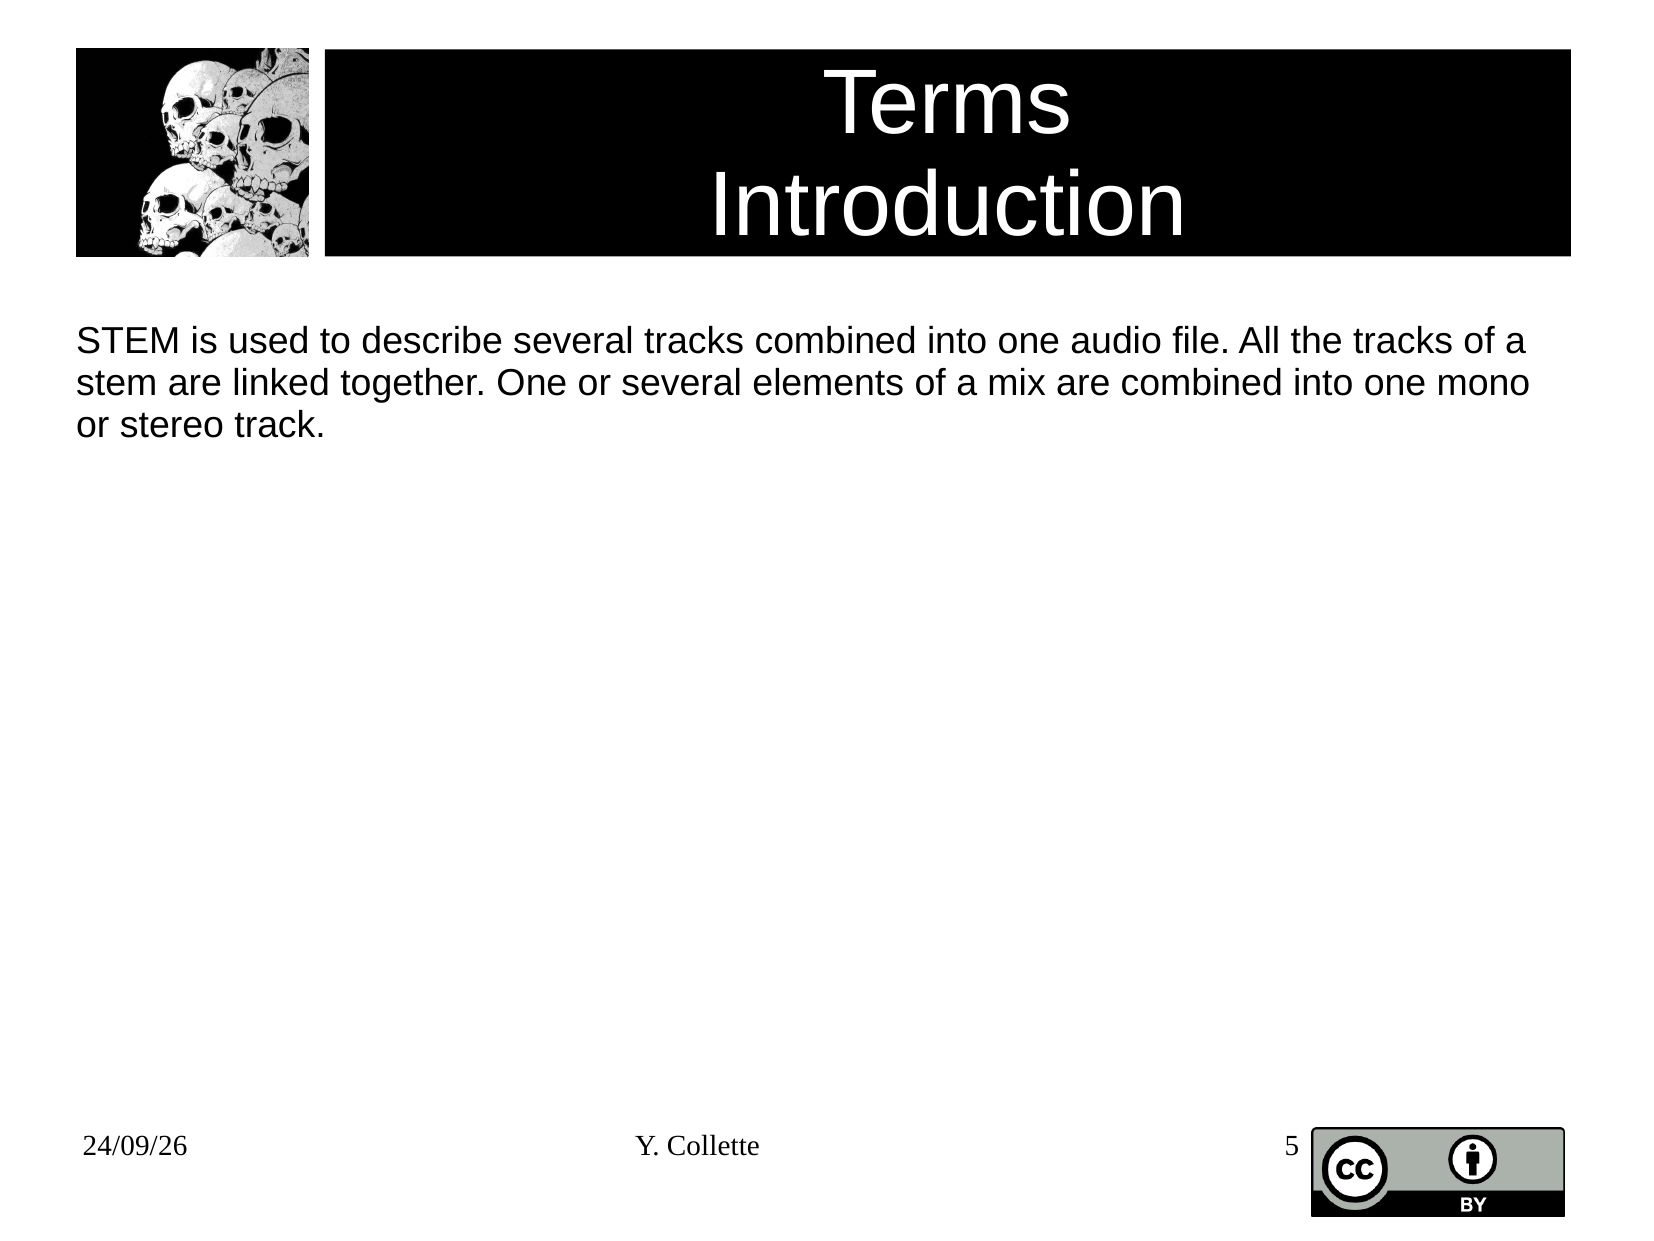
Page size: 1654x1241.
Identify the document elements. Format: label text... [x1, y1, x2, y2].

picture [76, 48, 309, 257]
picture [1311, 1127, 1565, 1217]
title Terms Introduction [324, 49, 1571, 257]
text_box STEM is used to describe several tracks combined into one audio file. All the tracks of a stem are linked together. One or several elements of a mix are combined into one mono or stereo track. [61, 312, 1568, 706]
